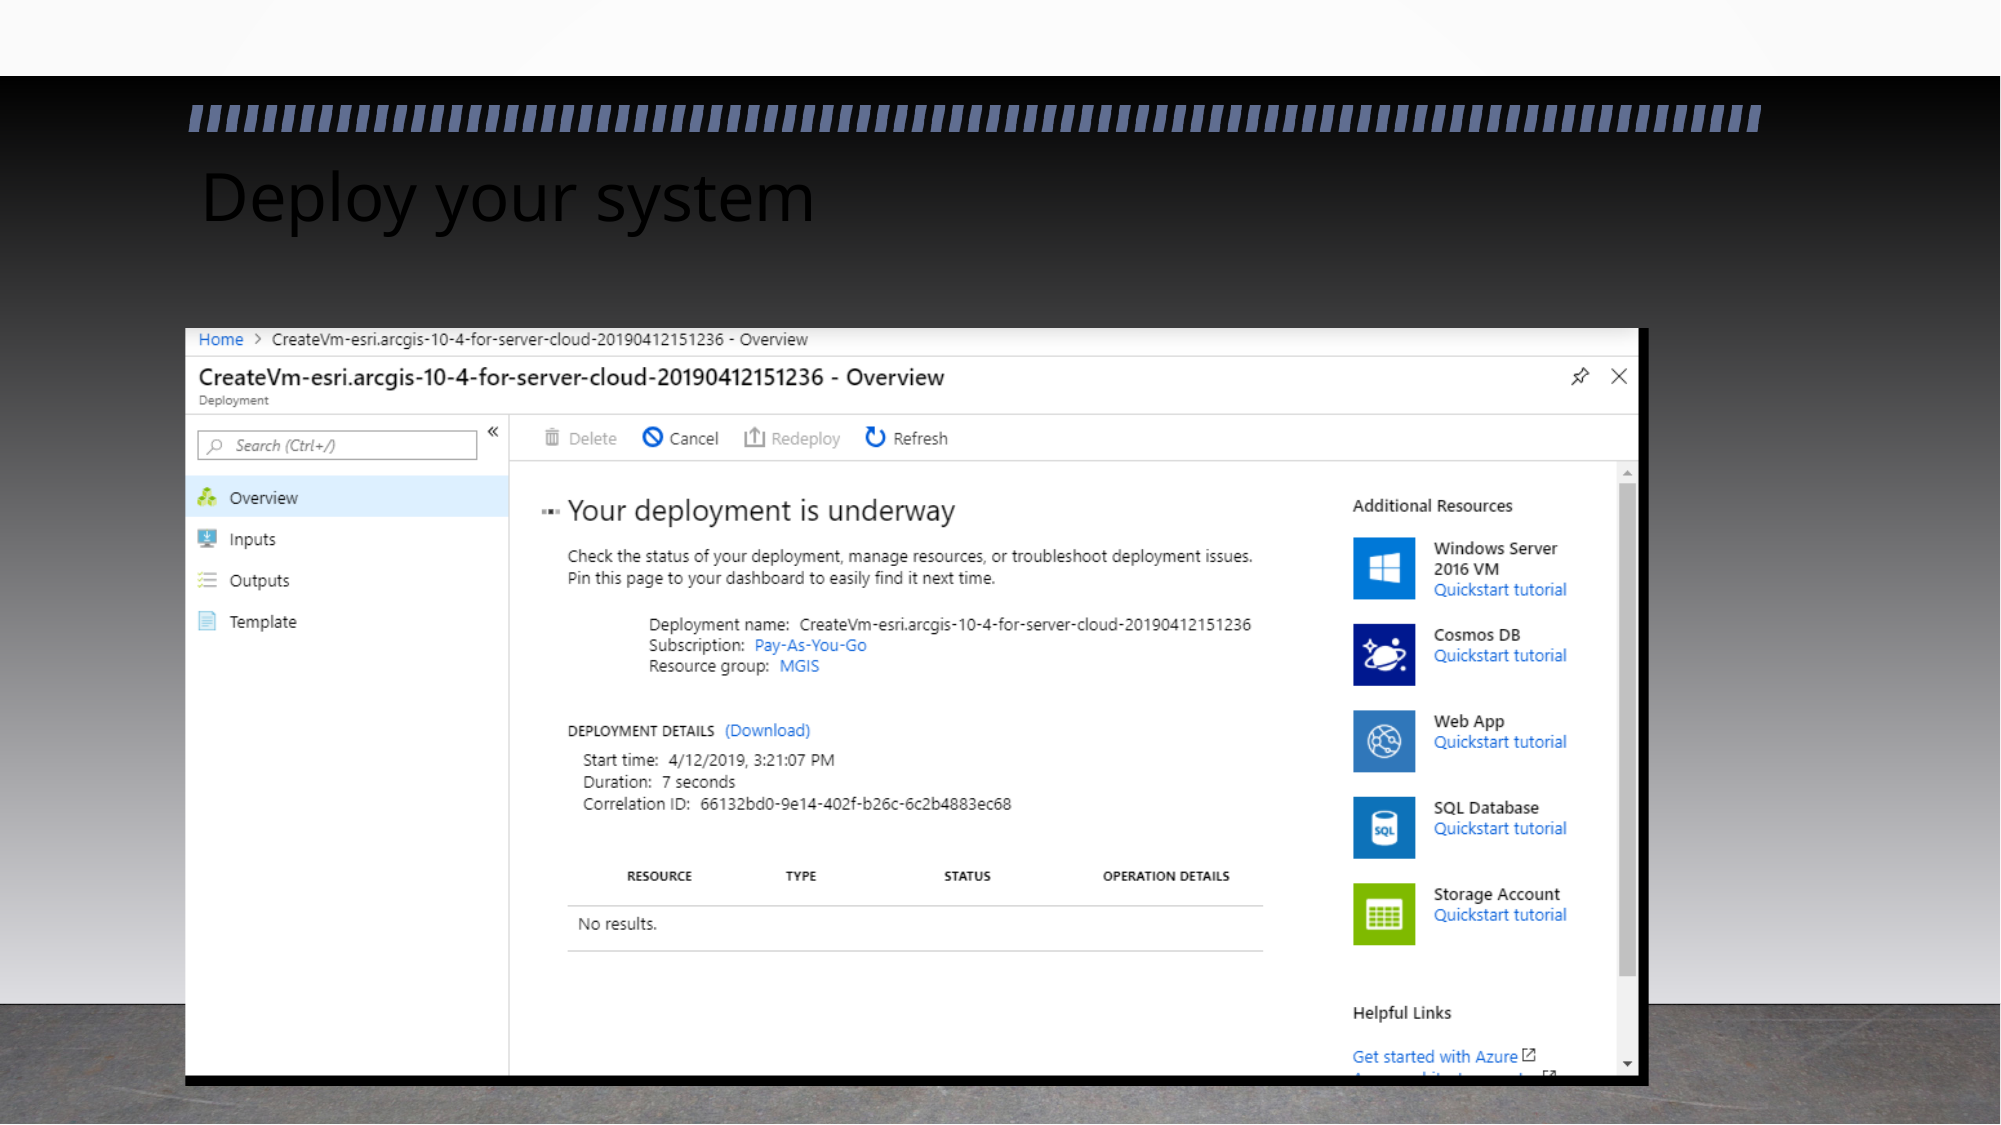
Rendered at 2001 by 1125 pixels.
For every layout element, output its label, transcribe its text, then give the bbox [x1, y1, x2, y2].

title Deploy your system [185, 156, 1761, 329]
picture [185, 328, 1649, 1086]
